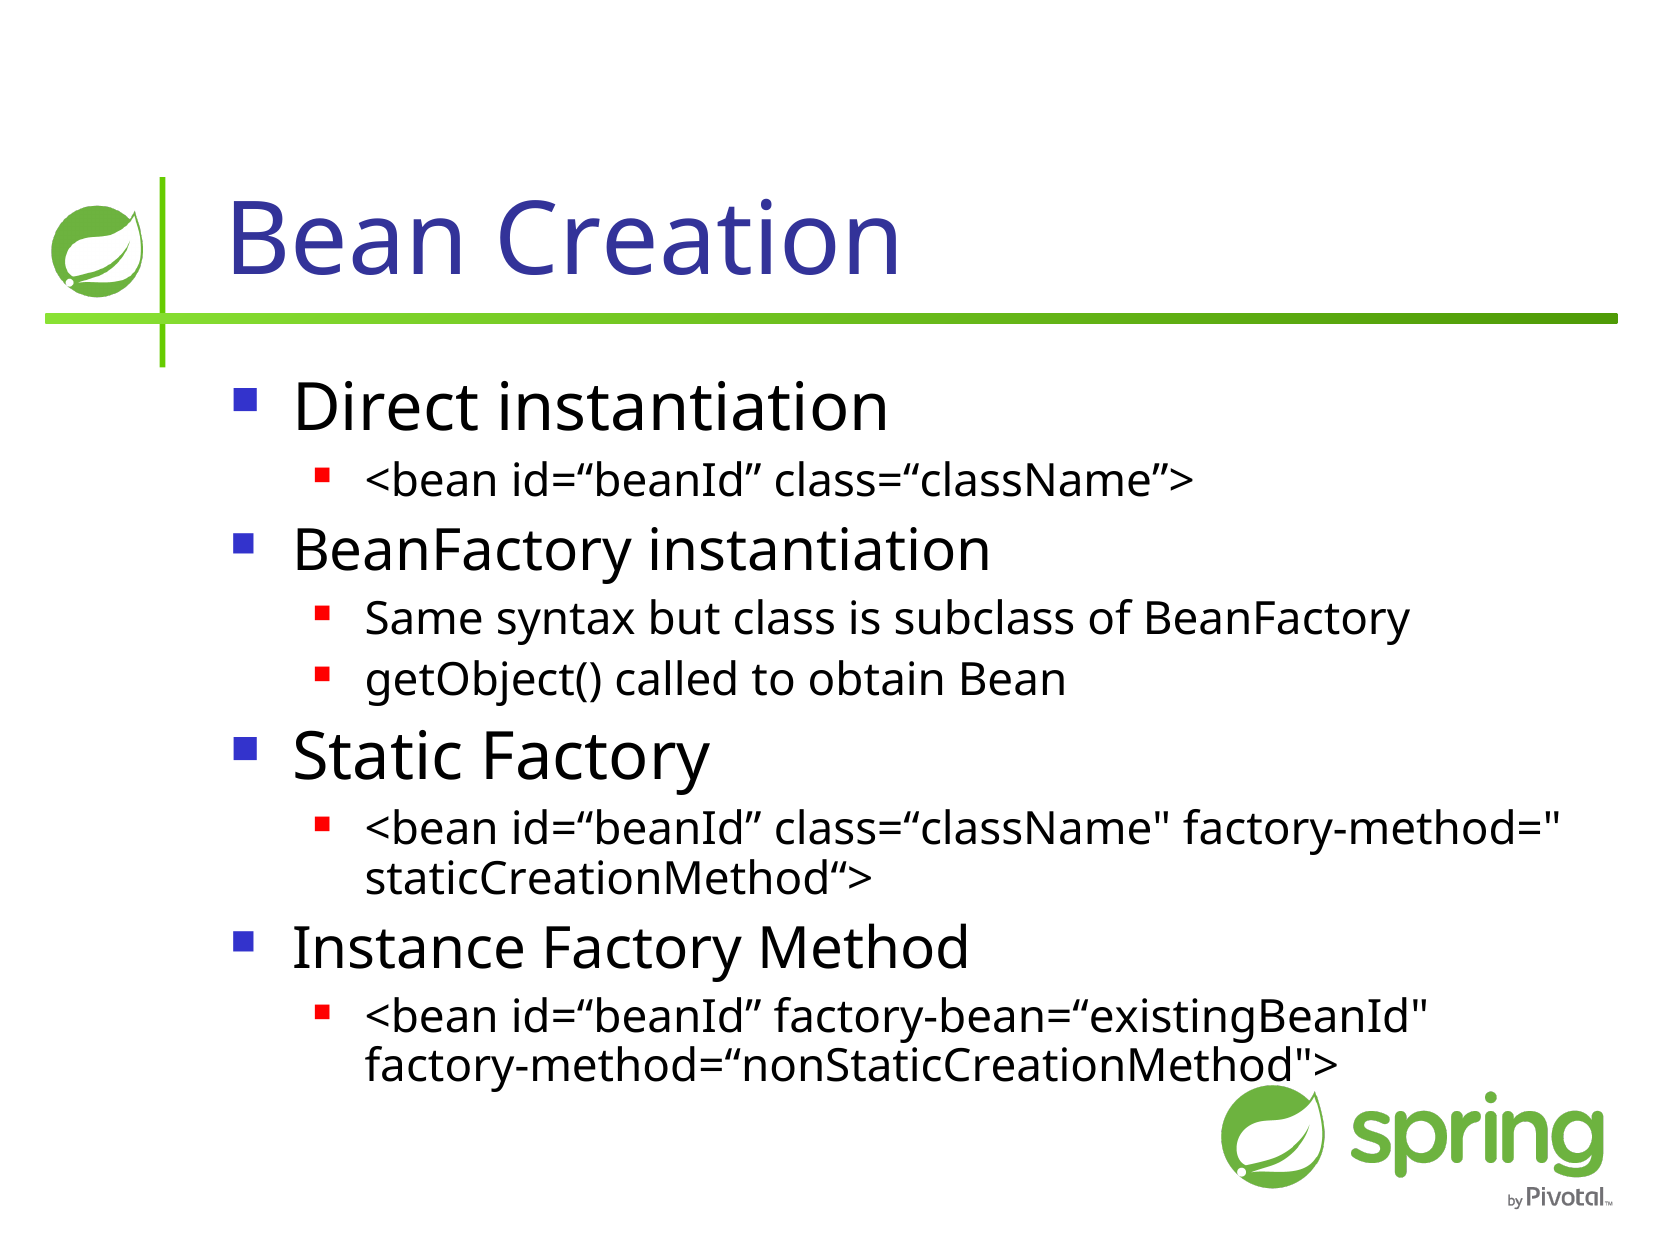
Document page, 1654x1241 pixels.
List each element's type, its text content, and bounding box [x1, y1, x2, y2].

picture [1216, 1109, 1618, 1212]
list Direct instantiation <bean id=“beanId” class=“className”> BeanFactory instantiation Same syntax but class is subclass of BeanFactory getObject() called to obtain Bean Static Factory <bean id=“beanId” class=“className" factory-method=" staticCreationMethod“> Instance Factory Method <bean id=“beanId” factory-bean=“existingBeanId" factory-method=“nonStaticCreationMethod"> [213, 364, 1620, 1109]
title Bean Creation [208, 38, 1618, 304]
